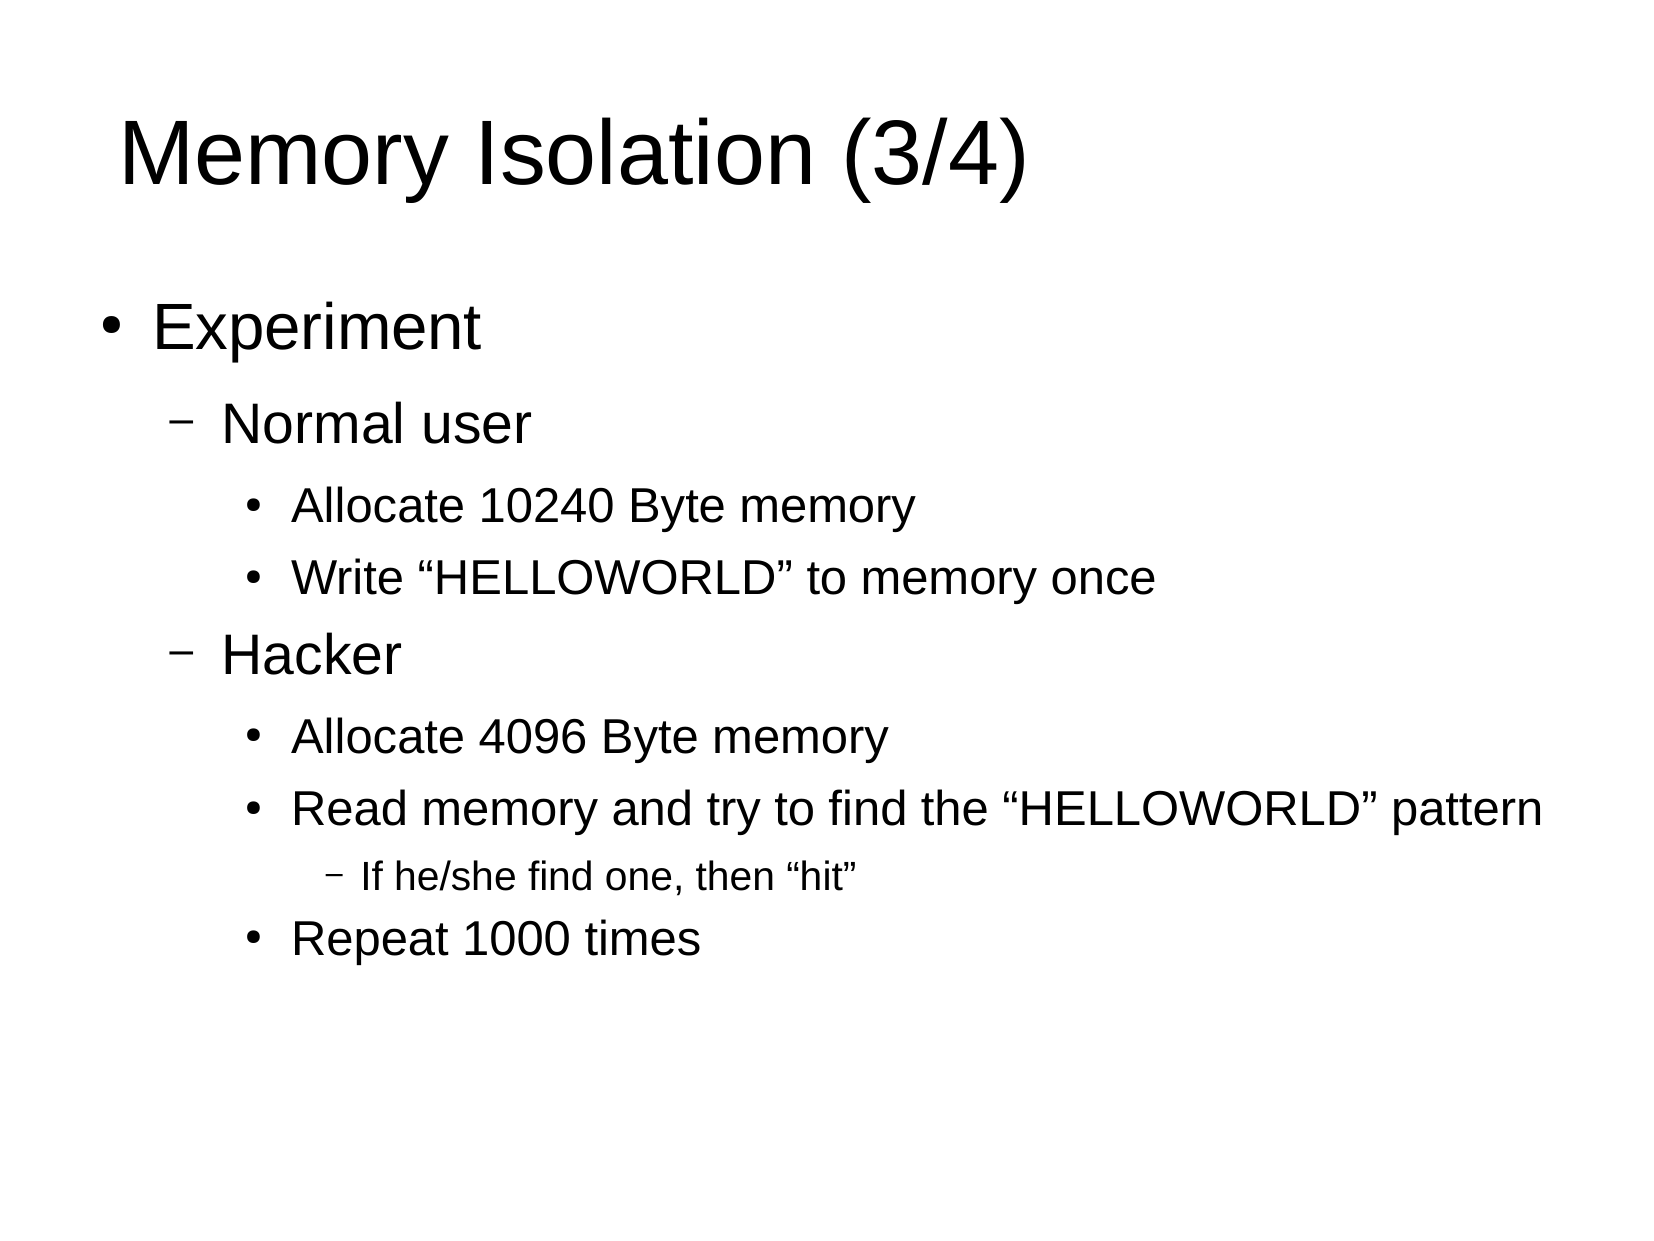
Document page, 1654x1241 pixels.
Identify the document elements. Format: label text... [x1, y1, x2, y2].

title Memory Isolation (3/4) [82, 49, 1571, 257]
list Experiment Normal user Allocate 10240 Byte memory Write “HELLOWORLD” to memory once Hacker Allocate 4096 Byte memory Read memory and try to find the “HELLOWORLD” pattern If he/she find one, then “hit” Repeat 1000 times [82, 290, 1571, 1010]
